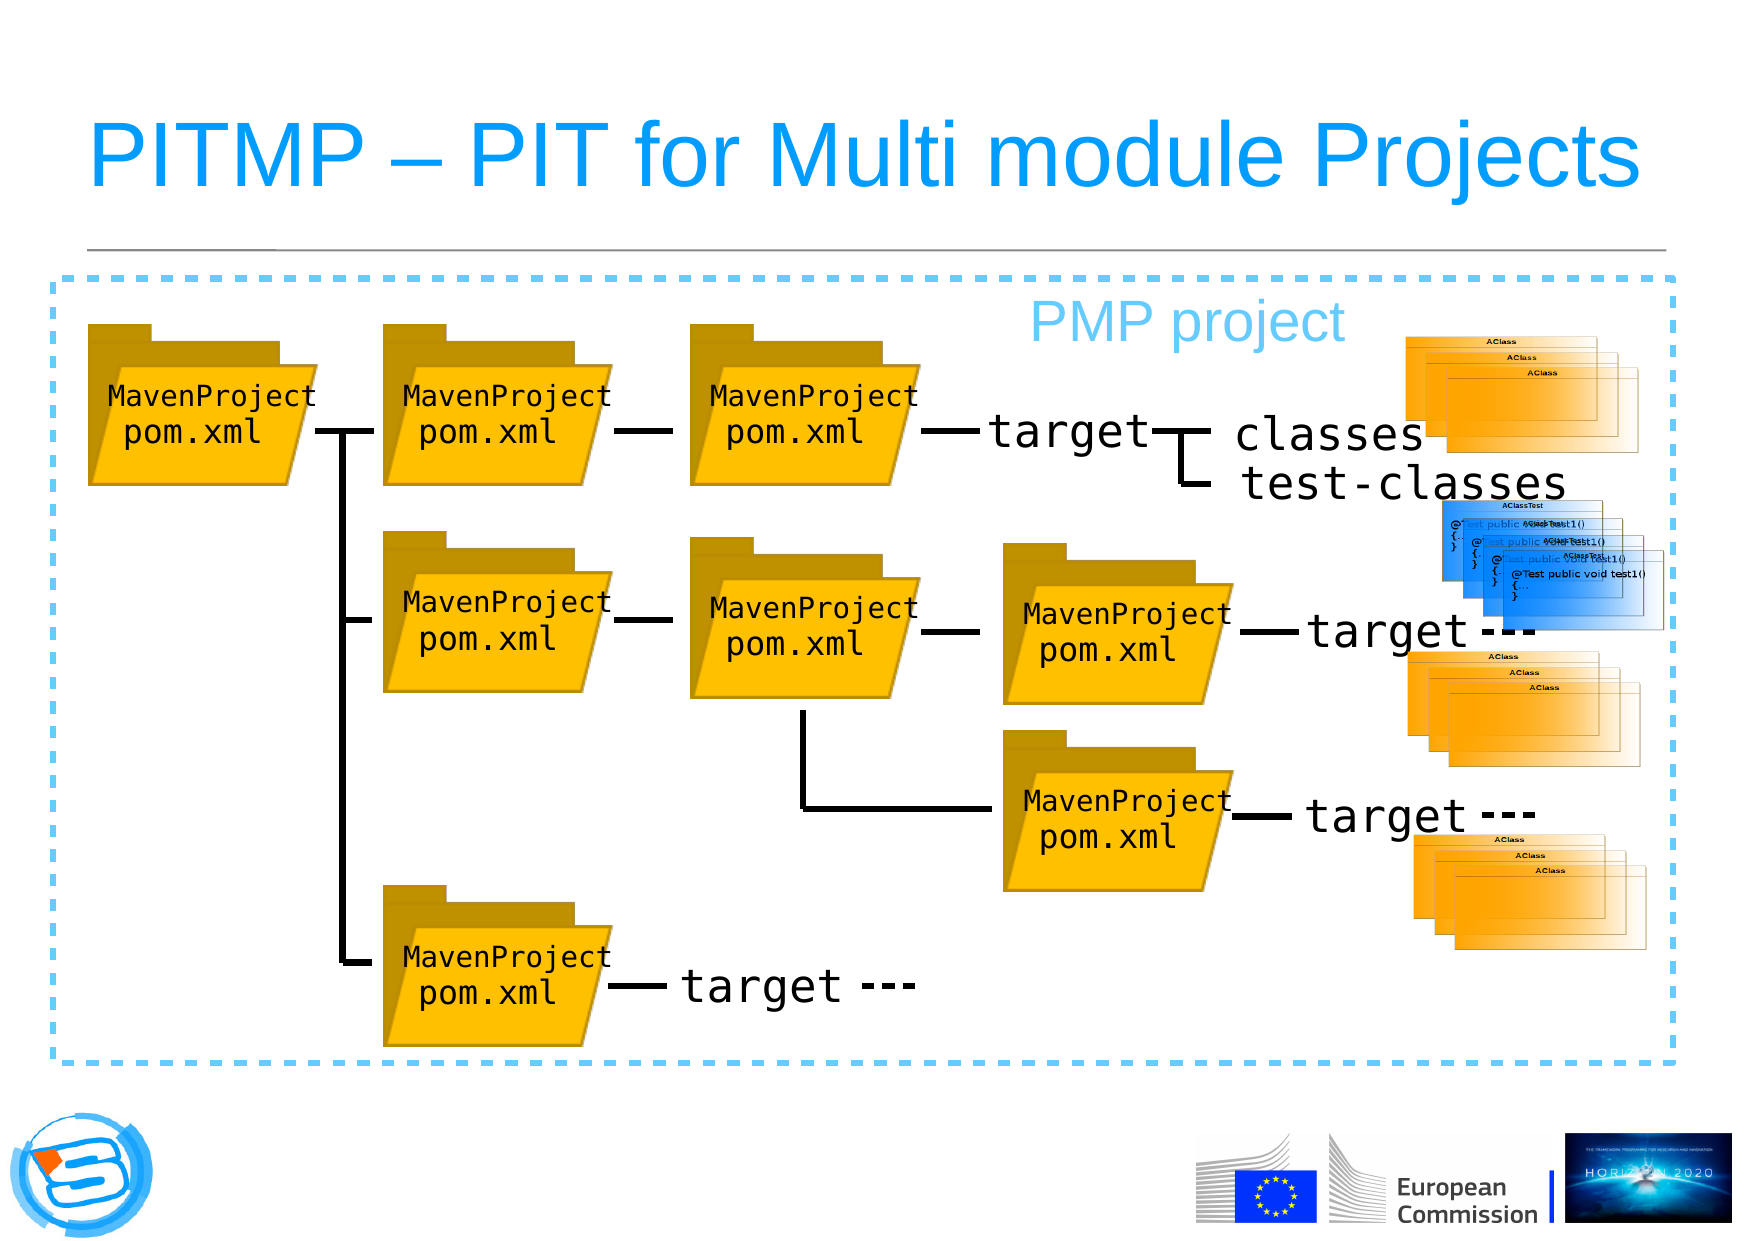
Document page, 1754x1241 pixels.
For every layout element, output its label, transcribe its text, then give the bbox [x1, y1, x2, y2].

picture [1196, 1133, 1554, 1223]
picture [1565, 1133, 1732, 1223]
picture [1405, 649, 1642, 768]
picture [1411, 832, 1648, 951]
title PITMP – PIT for Multi module Projects [87, 73, 1667, 237]
text_box PMP project [53, 278, 1673, 1063]
picture [6, 1109, 157, 1241]
